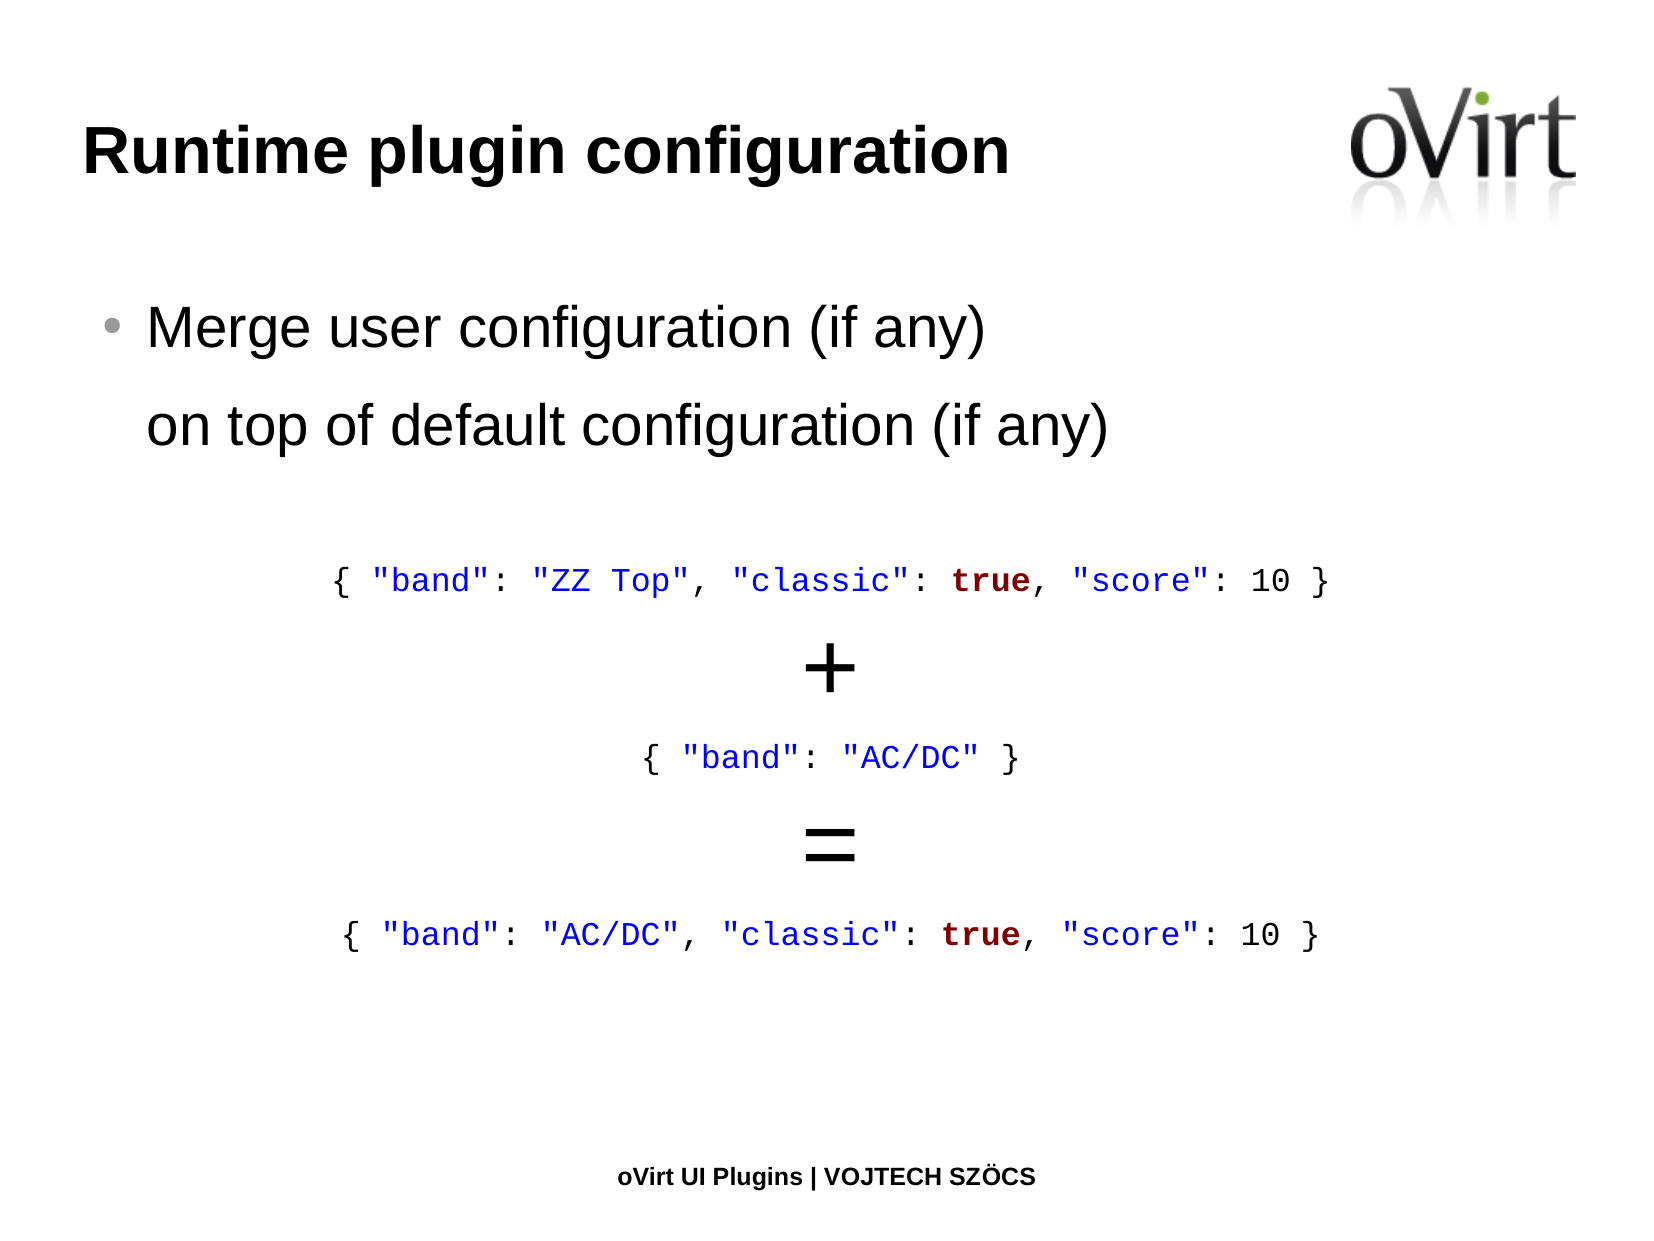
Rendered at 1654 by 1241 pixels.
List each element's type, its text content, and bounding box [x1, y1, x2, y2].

title Runtime plugin configuration [82, 37, 1303, 226]
text_box = [786, 781, 876, 908]
list { "band": "ZZ Top", "classic": true, "score": 10 } [330, 563, 1331, 602]
picture [1351, 79, 1576, 228]
list { "band": "AC/DC" } [640, 740, 1022, 779]
text_box + [786, 603, 876, 731]
list Merge user configuration (if any) on top of default configuration (if any) [86, 262, 1576, 1051]
list { "band": "AC/DC", "classic": true, "score": 10 } [340, 918, 1322, 956]
